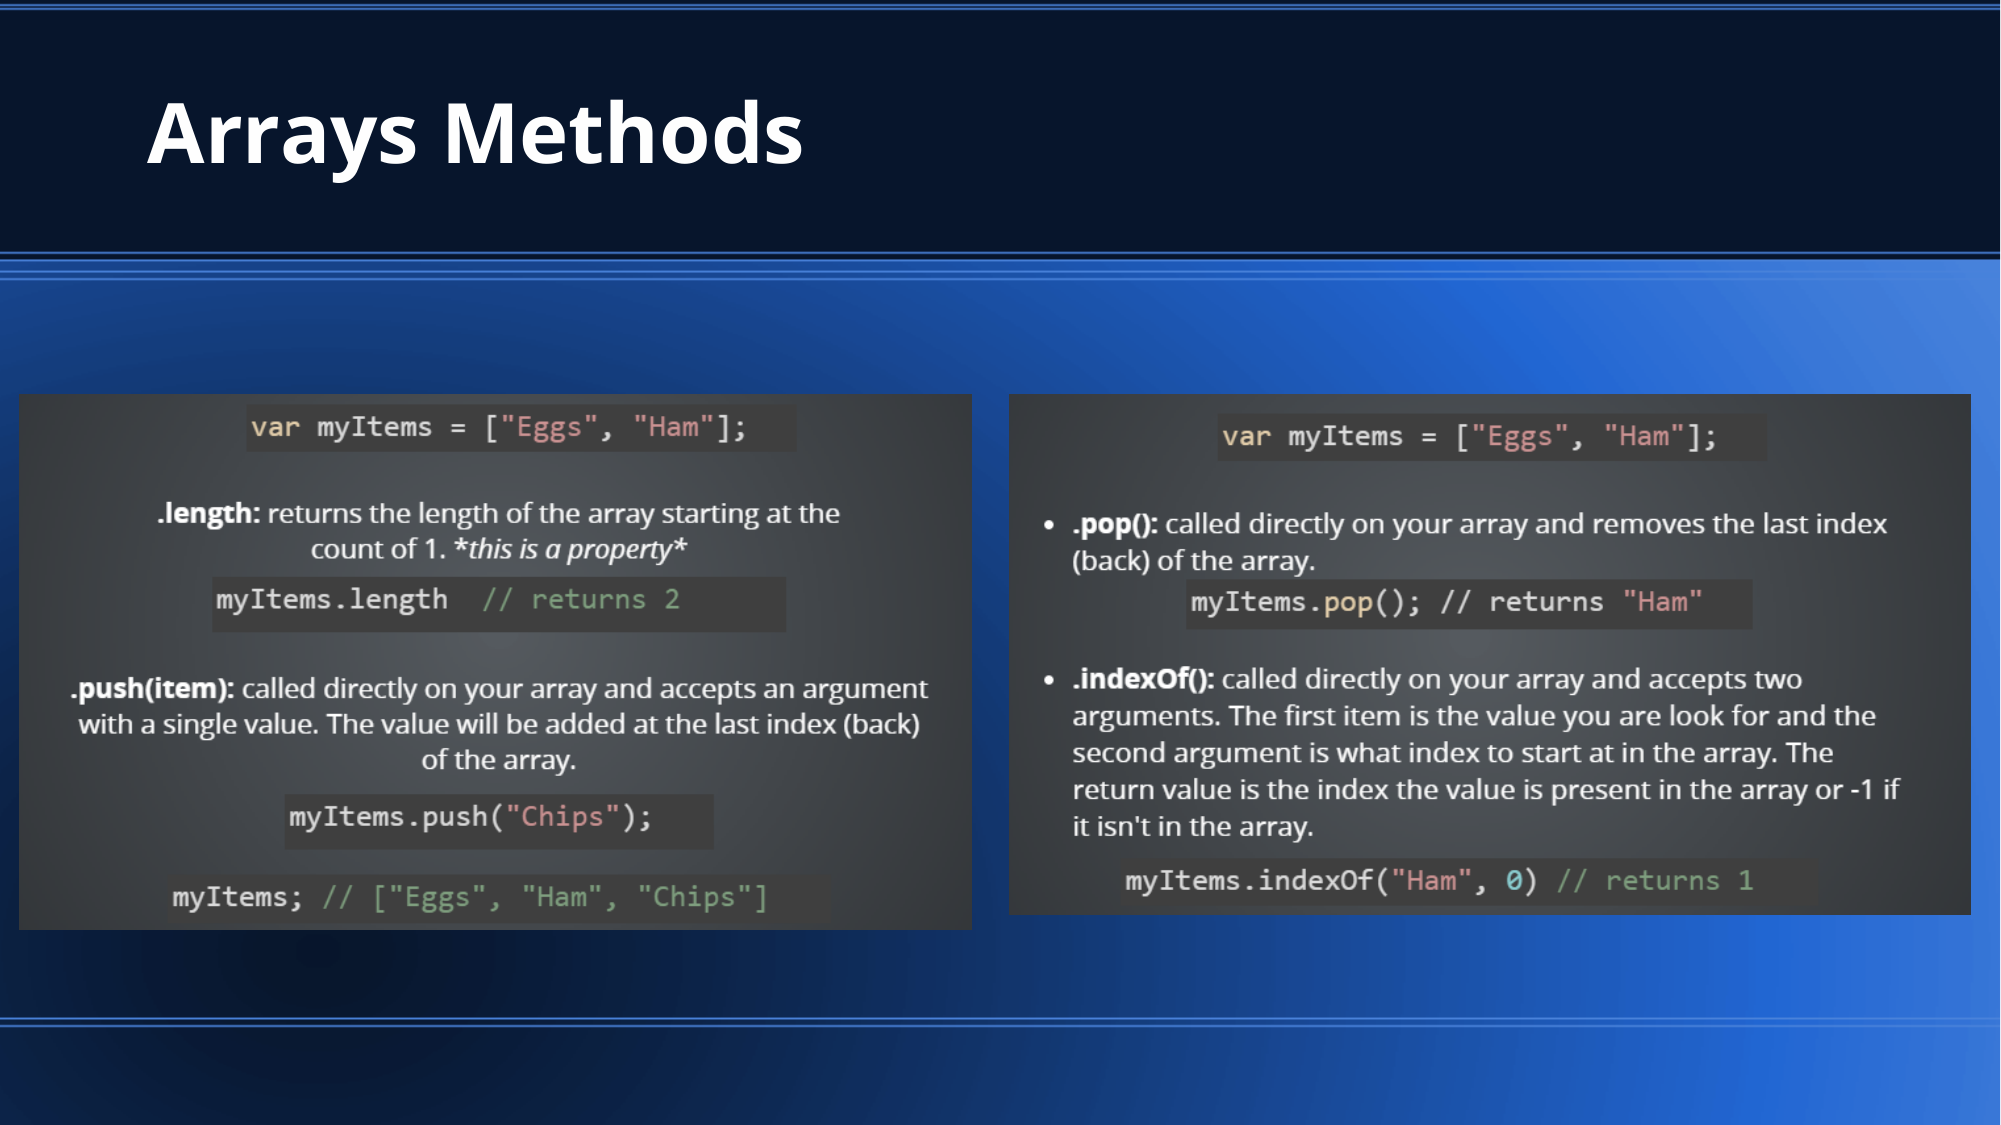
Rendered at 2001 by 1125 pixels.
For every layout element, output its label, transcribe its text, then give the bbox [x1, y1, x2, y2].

picture [0, 0, 2001, 1125]
title Arrays Methods [132, 73, 1868, 233]
